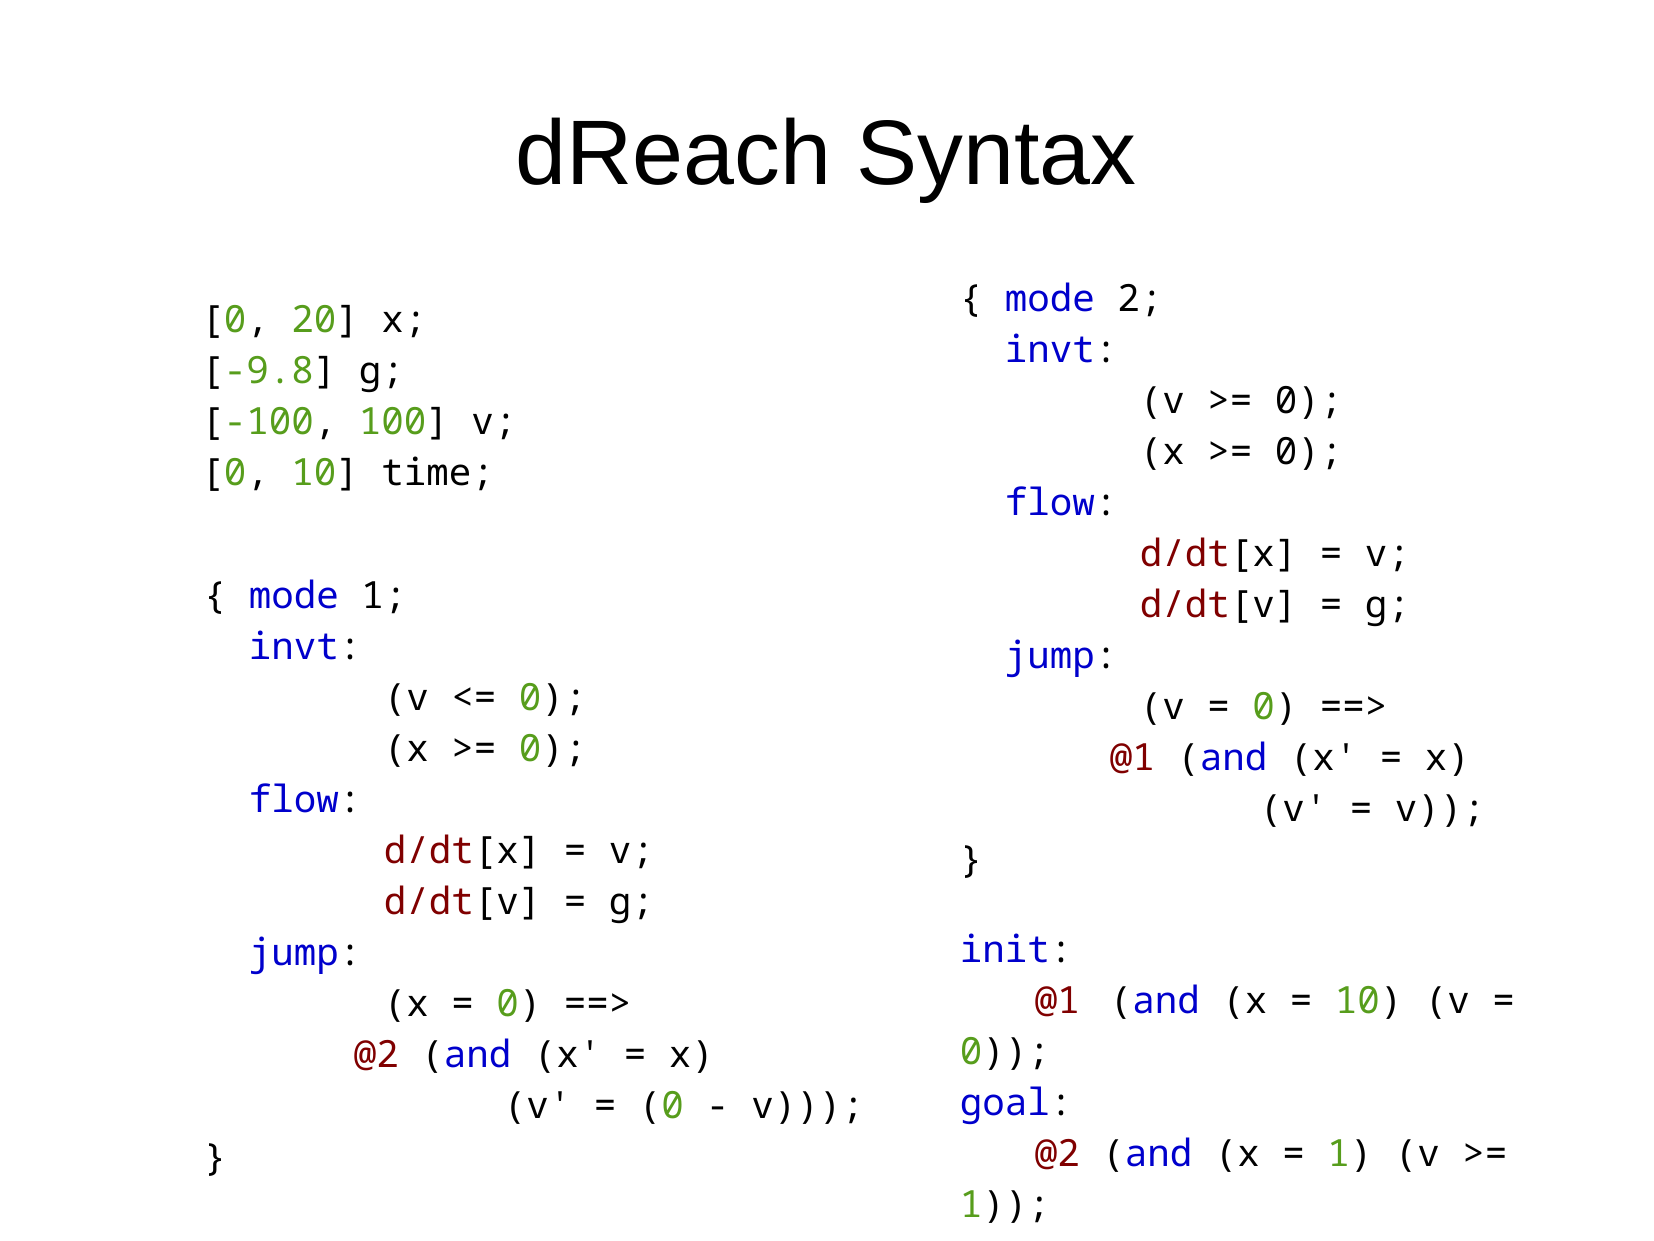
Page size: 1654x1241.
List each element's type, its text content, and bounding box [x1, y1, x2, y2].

text_box { mode 2; invt: (v >= 0); (x >= 0); flow: d/dt[x] = v; d/dt[v] = g; jump: (v = 0) ==> @1 (and (x' = x) (v' = v)); } [945, 263, 1473, 882]
text_box [0, 20] x; [-9.8] g; [-100, 100] v; [0, 10] time; [186, 285, 493, 501]
text_box init: @1 (and (x = 10) (v = 0)); goal: @2 (and (x = 1) (v >= 1)); [945, 915, 1606, 1232]
text_box { mode 1; invt: (v <= 0); (x >= 0); flow: d/dt[x] = v; d/dt[v] = g; jump: (x = 0) ==> @2 (and (x' = x) (v' = (0 - v))); } [189, 561, 835, 1180]
title dReach Syntax [82, 49, 1571, 257]
